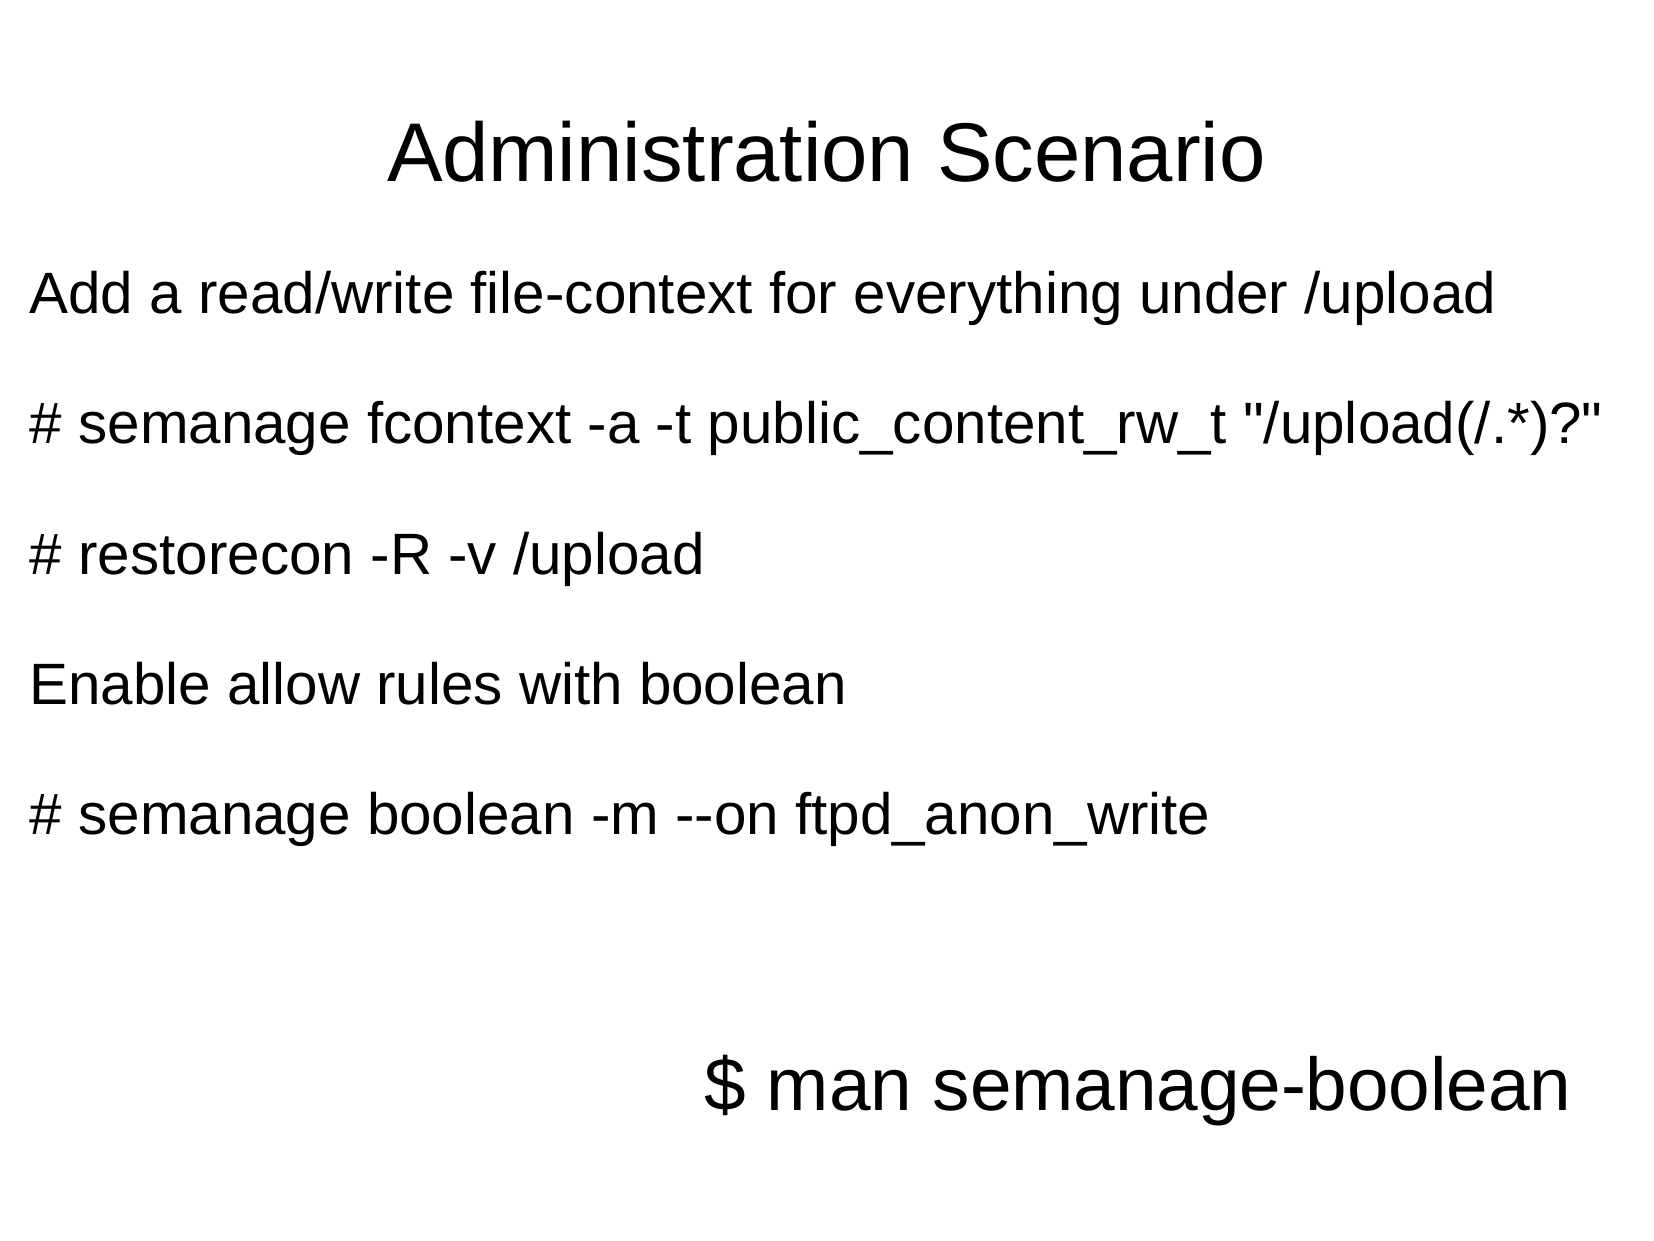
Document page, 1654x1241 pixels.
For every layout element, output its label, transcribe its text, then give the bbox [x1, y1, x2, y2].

text_box $ man semanage-boolean [690, 1035, 1621, 1201]
text_box Add a read/write file-context for everything under /upload # semanage fcontext -a -t public_content_rw_t "/upload(/.*)?" # restorecon -R -v /upload Enable allow rules with boolean # semanage boolean -m --on ftpd_anon_write [14, 253, 1620, 1001]
title Administration Scenario [82, 49, 1571, 253]
